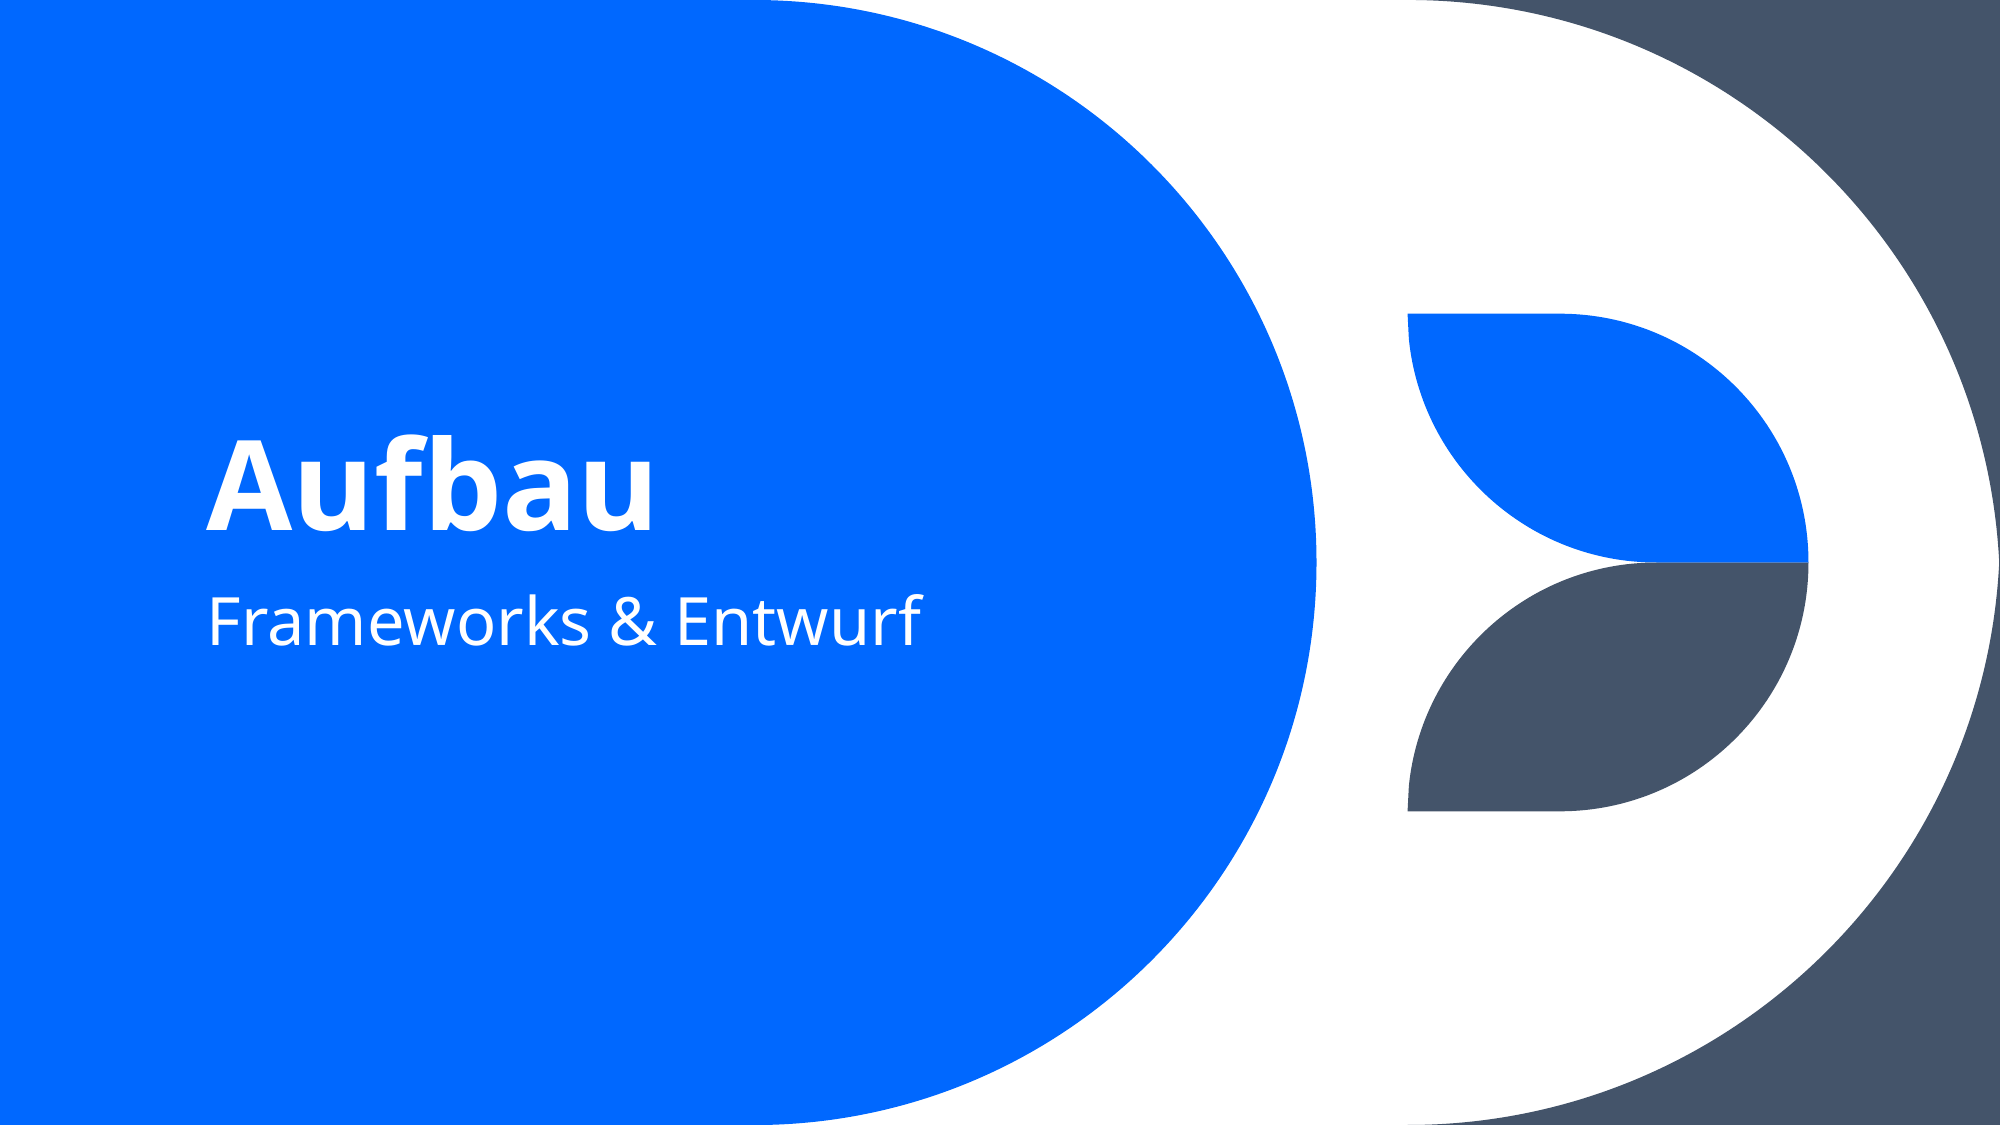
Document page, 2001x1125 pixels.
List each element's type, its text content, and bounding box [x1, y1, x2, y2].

subtitle Frameworks & Entwurf [191, 580, 1217, 812]
title Aufbau [191, 173, 1217, 566]
